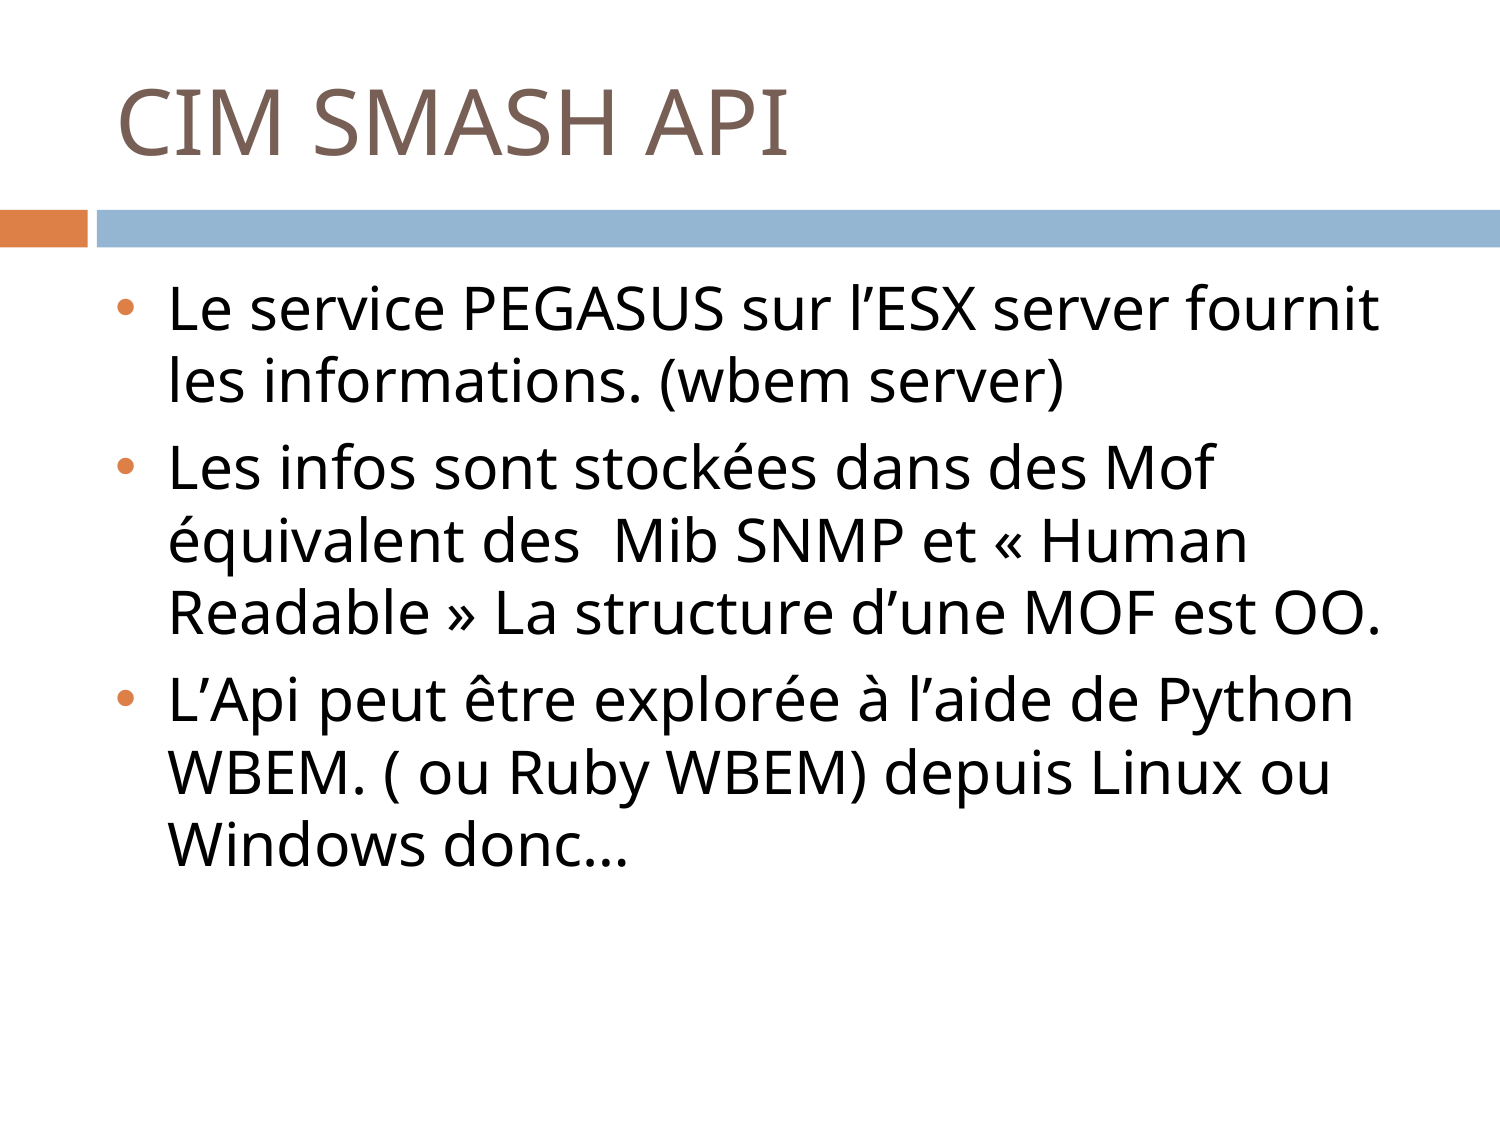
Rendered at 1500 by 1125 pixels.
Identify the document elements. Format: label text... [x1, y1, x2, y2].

title CIM SMASH API [100, 37, 1438, 201]
list Le service PEGASUS sur l’ESX server fournit les informations. (wbem server) Les infos sont stockées dans des Mof équivalent des Mib SNMP et « Human Readable » La structure d’une MOF est OO. L’Api peut être explorée à l’aide de Python WBEM. ( ou Ruby WBEM) depuis Linux ou Windows donc… [100, 262, 1438, 1001]
